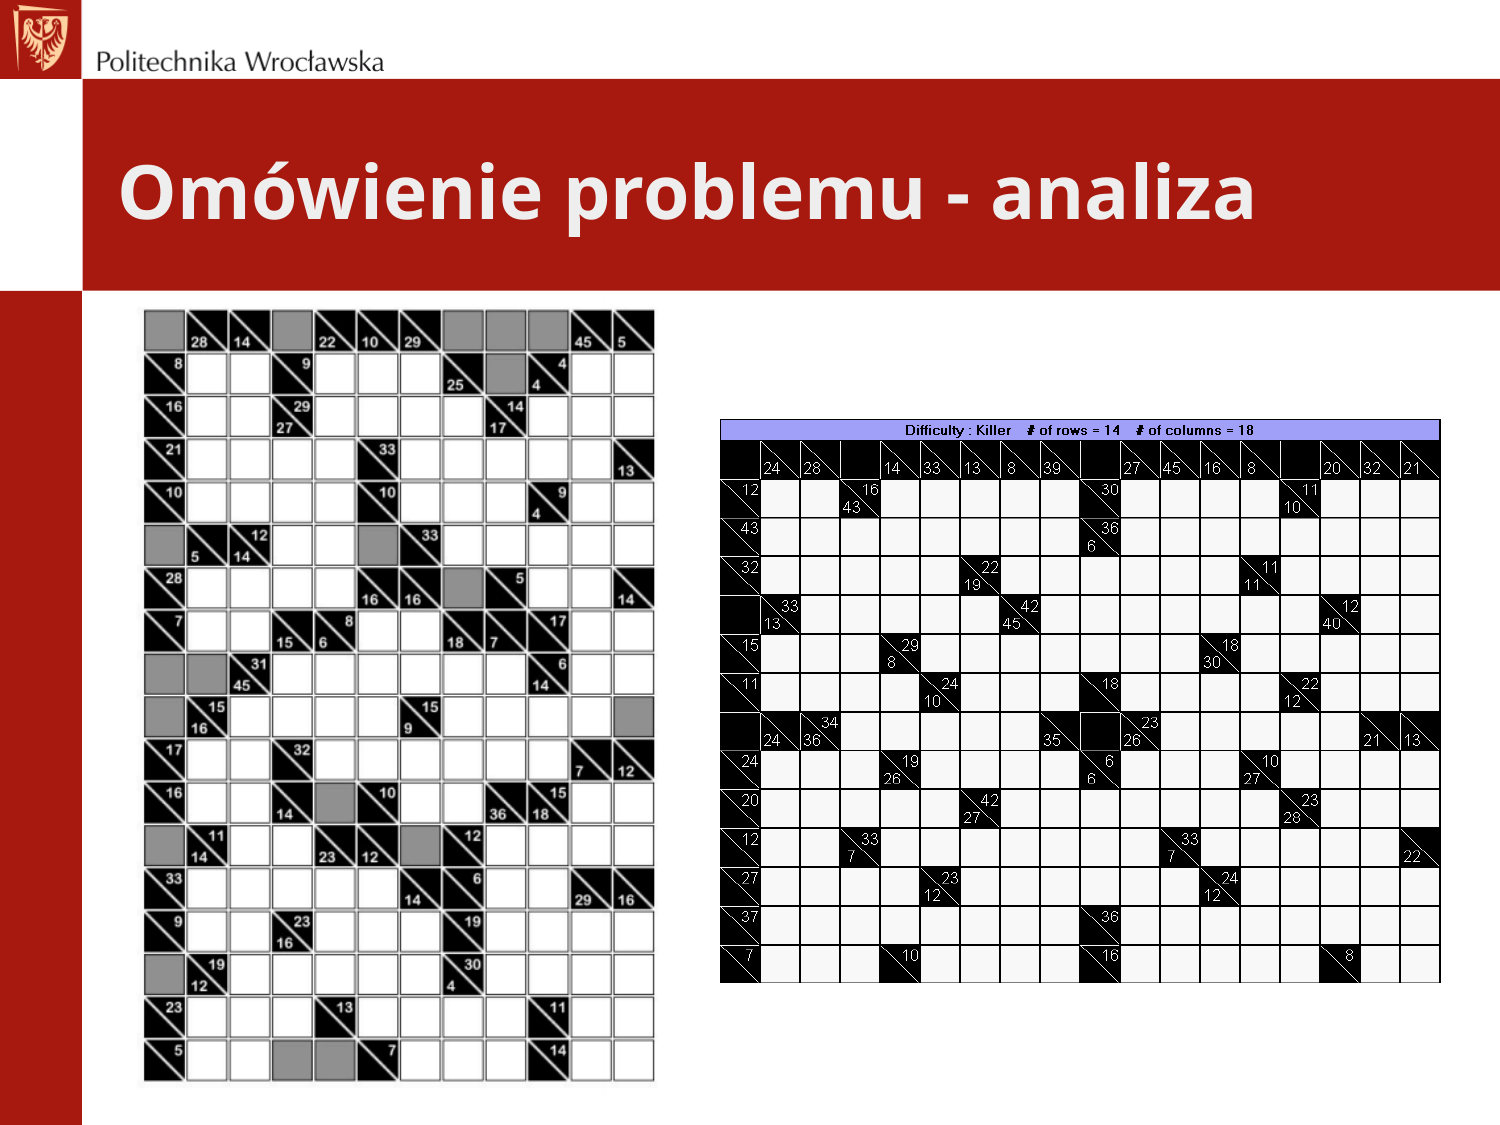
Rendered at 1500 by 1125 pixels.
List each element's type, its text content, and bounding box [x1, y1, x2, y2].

picture [0, 0, 384, 79]
picture [135, 299, 661, 1096]
text_box Omówienie problemu - analiza [103, 104, 1485, 275]
picture [720, 419, 1441, 983]
